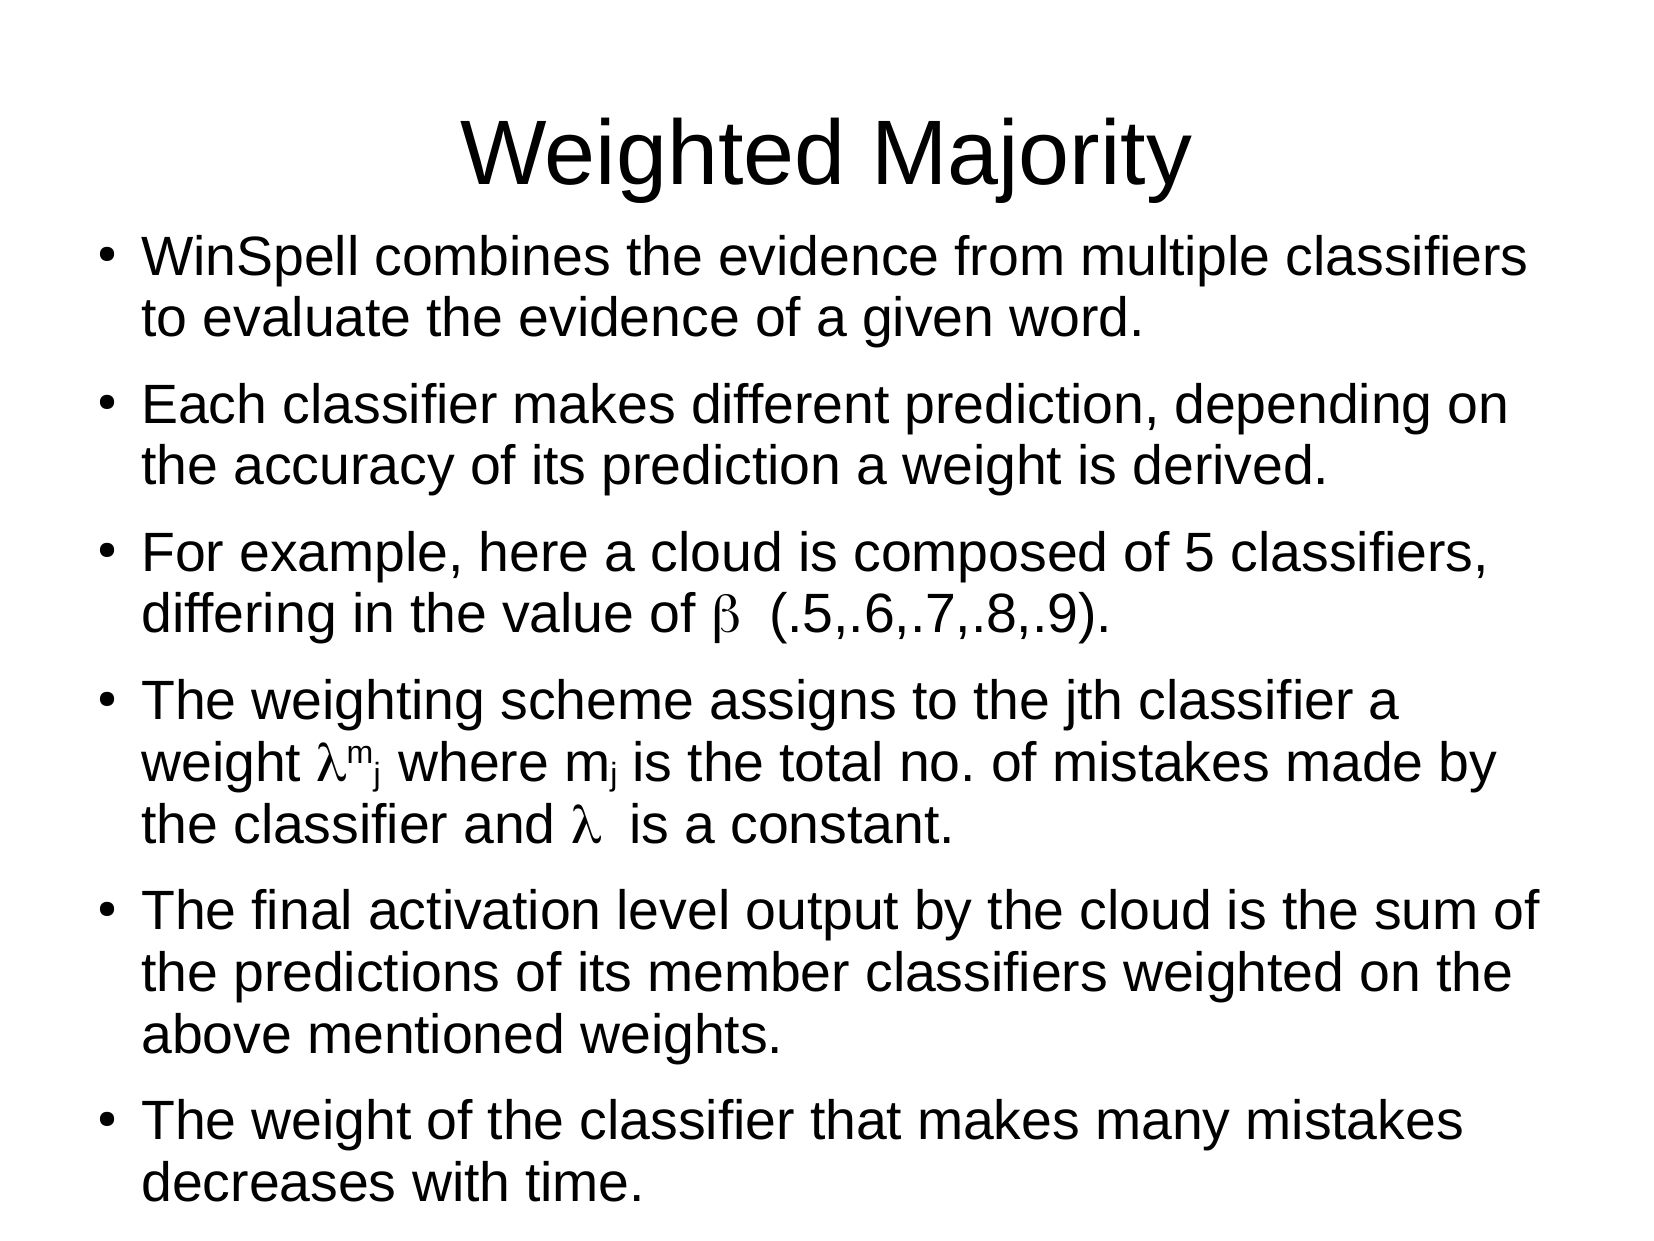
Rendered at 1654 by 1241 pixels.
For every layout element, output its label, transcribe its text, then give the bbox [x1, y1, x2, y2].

list WinSpell combines the evidence from multiple classifiers to evaluate the evidence of a given word. Each classifier makes different prediction, depending on the accuracy of its prediction a weight is derived. For example, here a cloud is composed of 5 classifiers, differing in the value of b (.5,.6,.7,.8,.9). The weighting scheme assigns to the jth classifier a weight lmj where mj is the total no. of mistakes made by the classifier and l is a constant. The final activation level output by the cloud is the sum of the predictions of its member classifiers weighted on the above mentioned weights. The weight of the classifier that makes many mistakes decreases with time. [82, 225, 1571, 1231]
title Weighted Majority [82, 49, 1571, 225]
